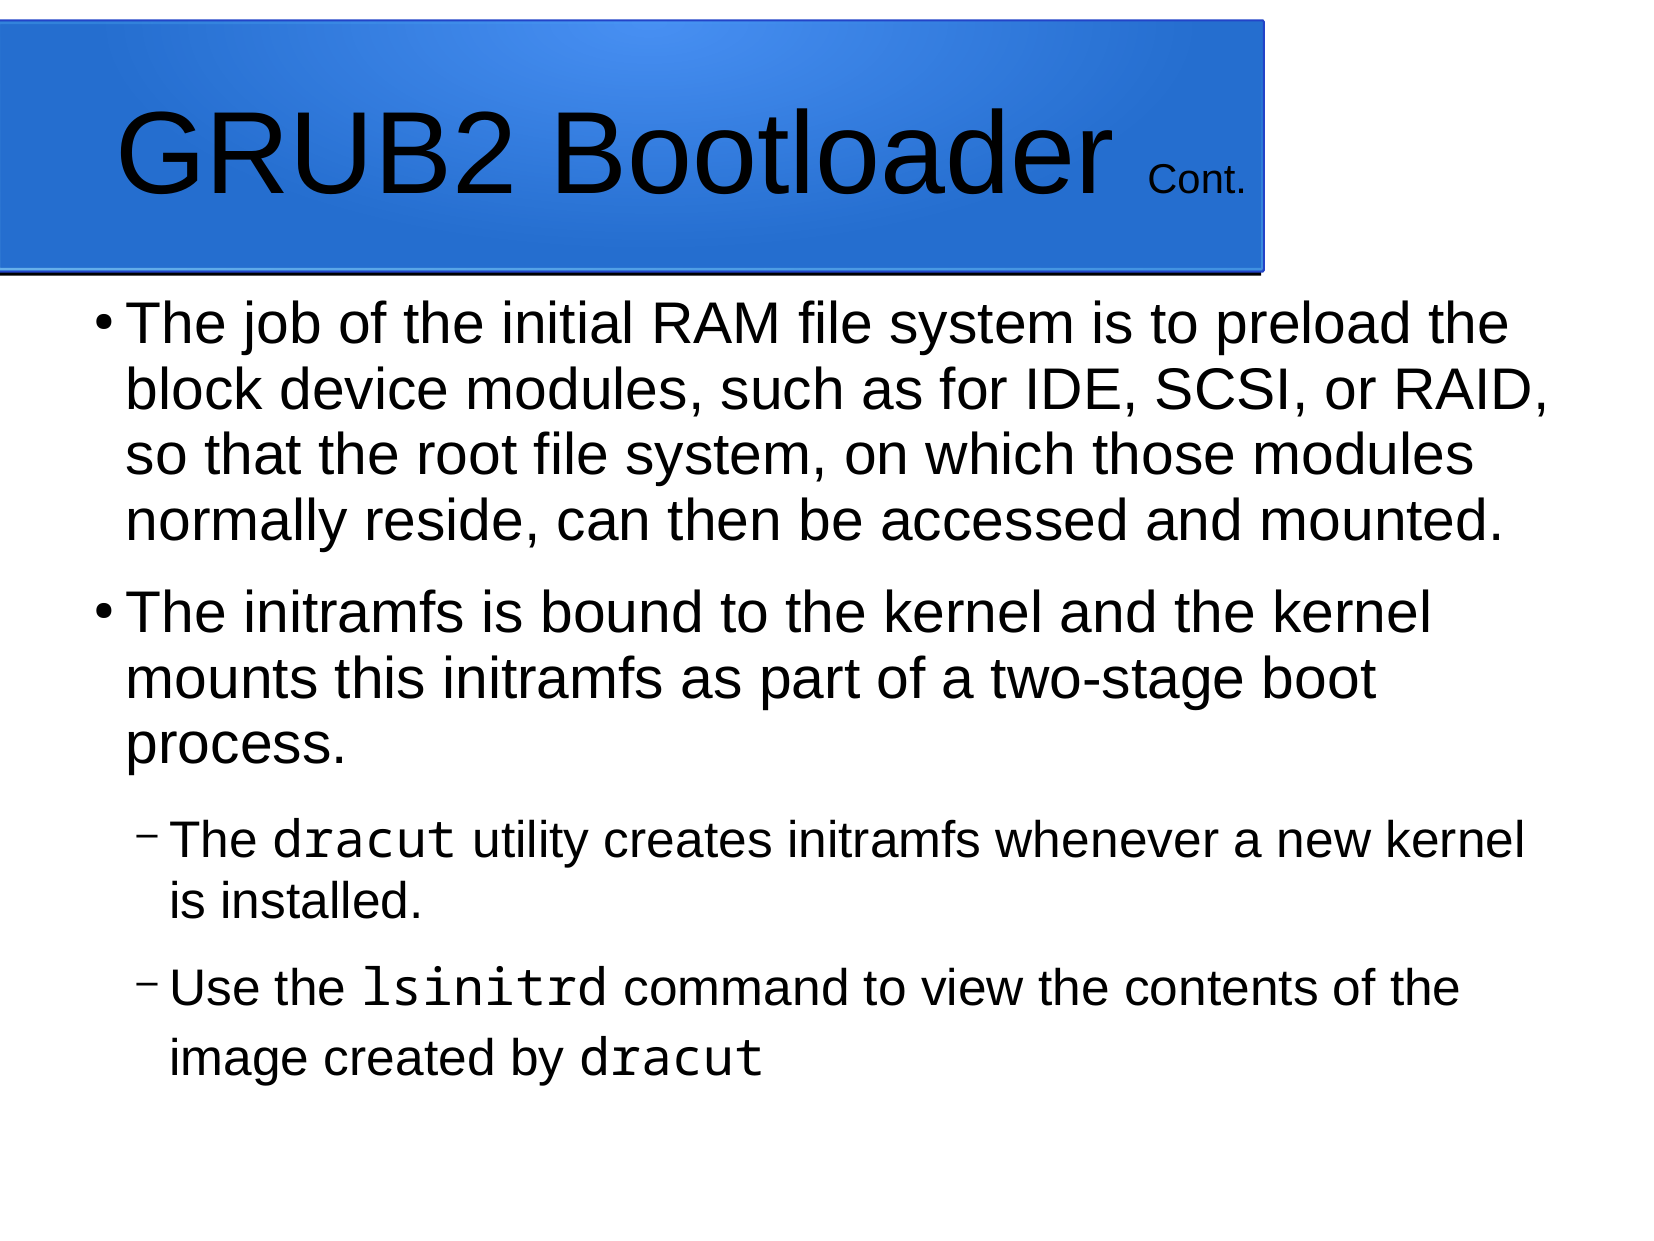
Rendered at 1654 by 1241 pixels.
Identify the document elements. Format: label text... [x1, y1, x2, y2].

title GRUB2 Bootloader Cont. [82, 49, 1571, 257]
list The job of the initial RAM file system is to preload the block device modules, such as for IDE, SCSI, or RAID, so that the root file system, on which those modules normally reside, can then be accessed and mounted. The initramfs is bound to the kernel and the kernel mounts this initramfs as part of a two-stage boot process. The dracut utility creates initramfs whenever a new kernel is installed. Use the lsinitrd command to view the contents of the image created by dracut [82, 290, 1571, 1156]
